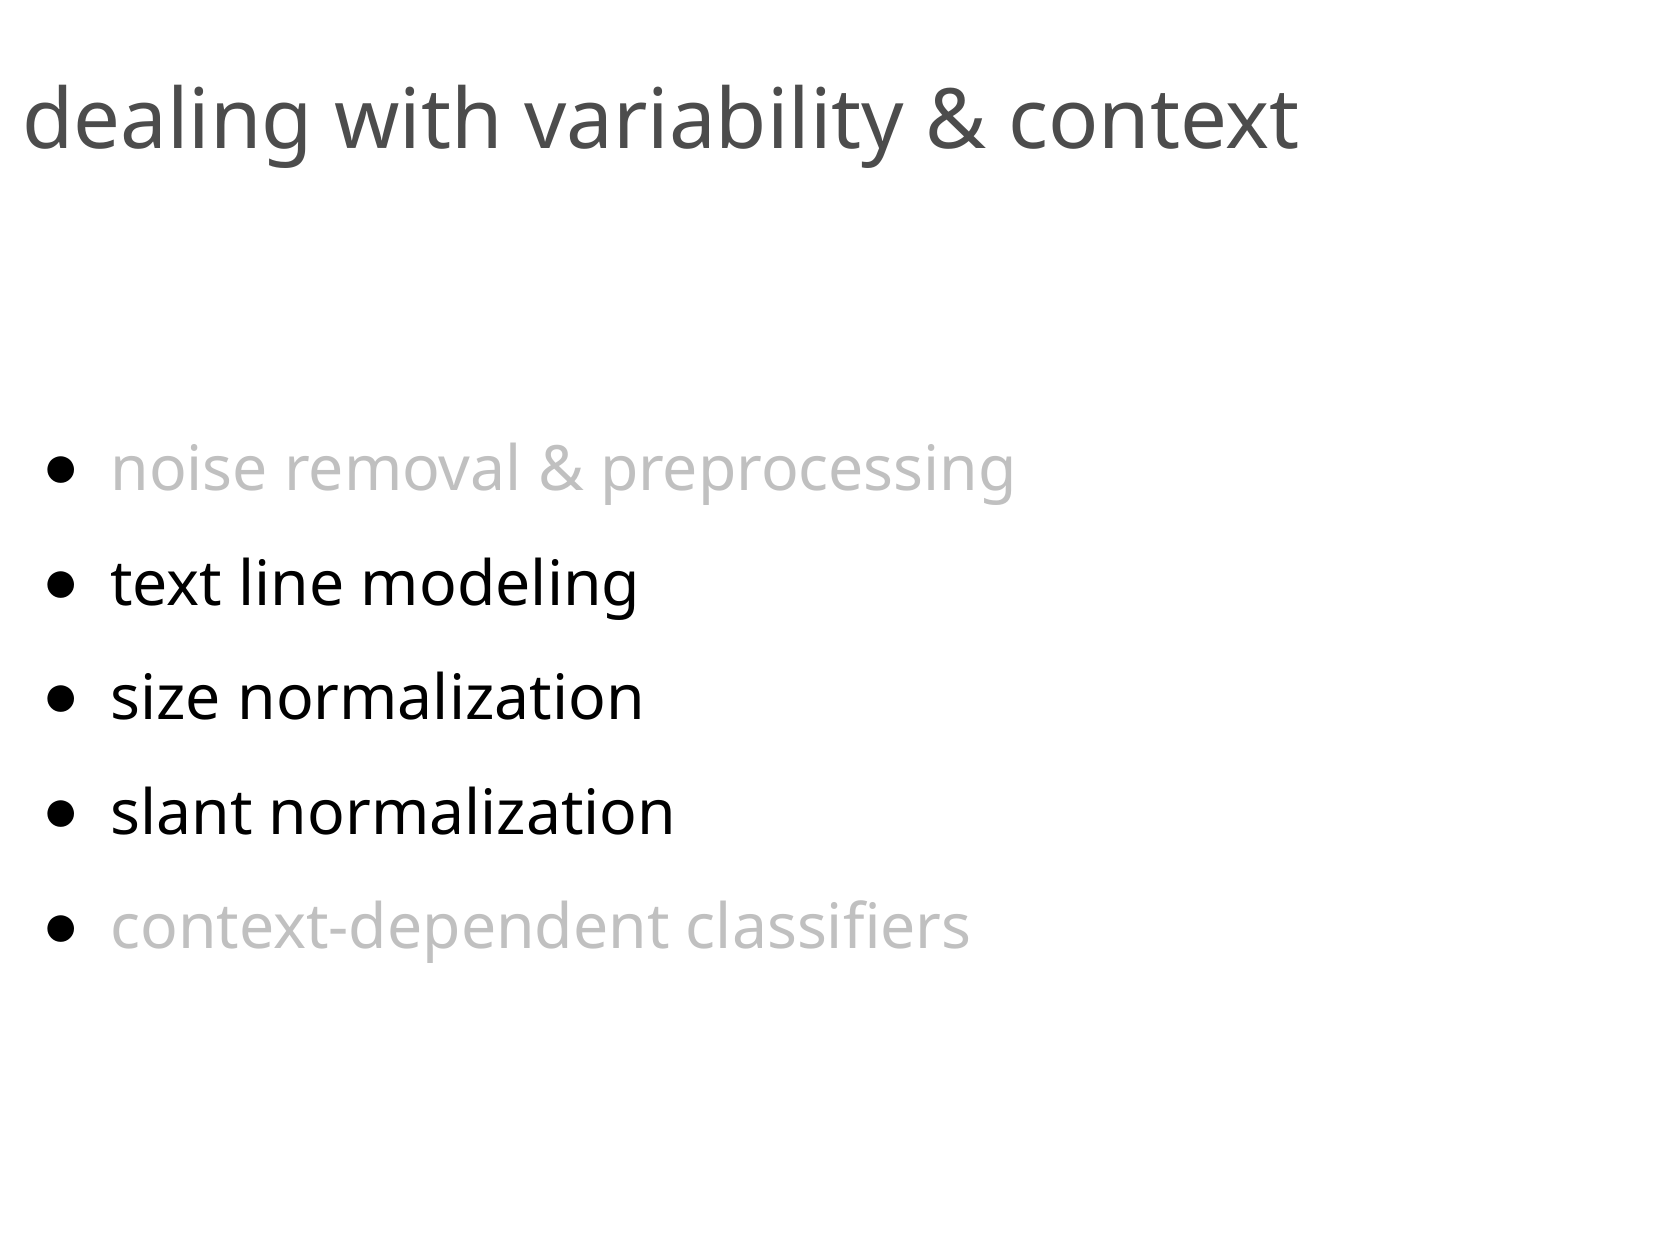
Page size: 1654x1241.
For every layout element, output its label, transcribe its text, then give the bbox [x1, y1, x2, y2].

list noise removal & preprocessing text line modeling size normalization slant normalization context-dependent classifiers [25, 233, 1654, 1158]
title dealing with variability & context [22, 26, 1654, 205]
